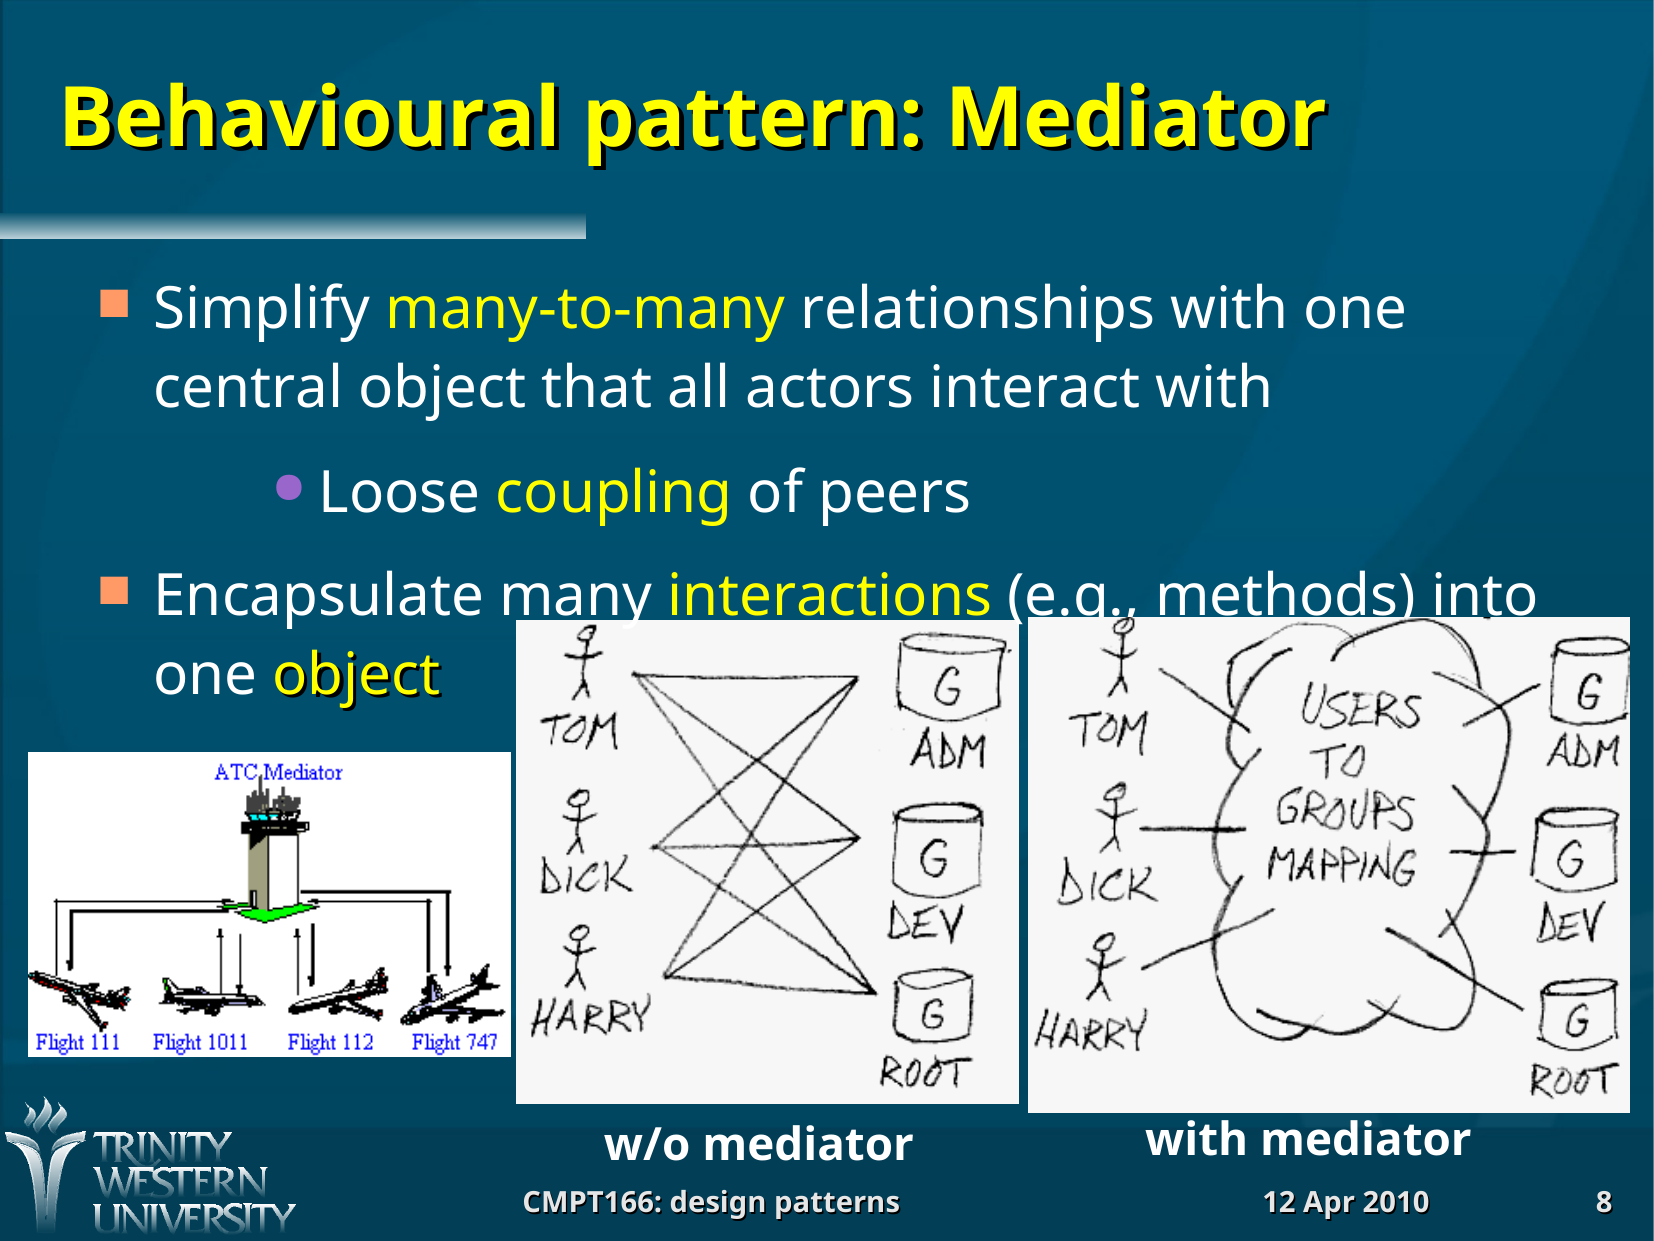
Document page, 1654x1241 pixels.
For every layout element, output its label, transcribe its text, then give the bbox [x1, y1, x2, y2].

text_box with mediator [1130, 1103, 1523, 1172]
title Behavioural pattern: Mediator [59, 27, 1548, 201]
picture [29, 753, 510, 1056]
picture [1029, 617, 1654, 1126]
picture [38, 1227, 54, 1232]
text_box w/o mediator [589, 1108, 960, 1178]
picture [517, 748, 1018, 1103]
list Simplify many-to-many relationships with one central object that all actors interact with Loose coupling of peers Encapsulate many interactions (e.g., methods) into one object e.g., ATC [82, 266, 1571, 748]
